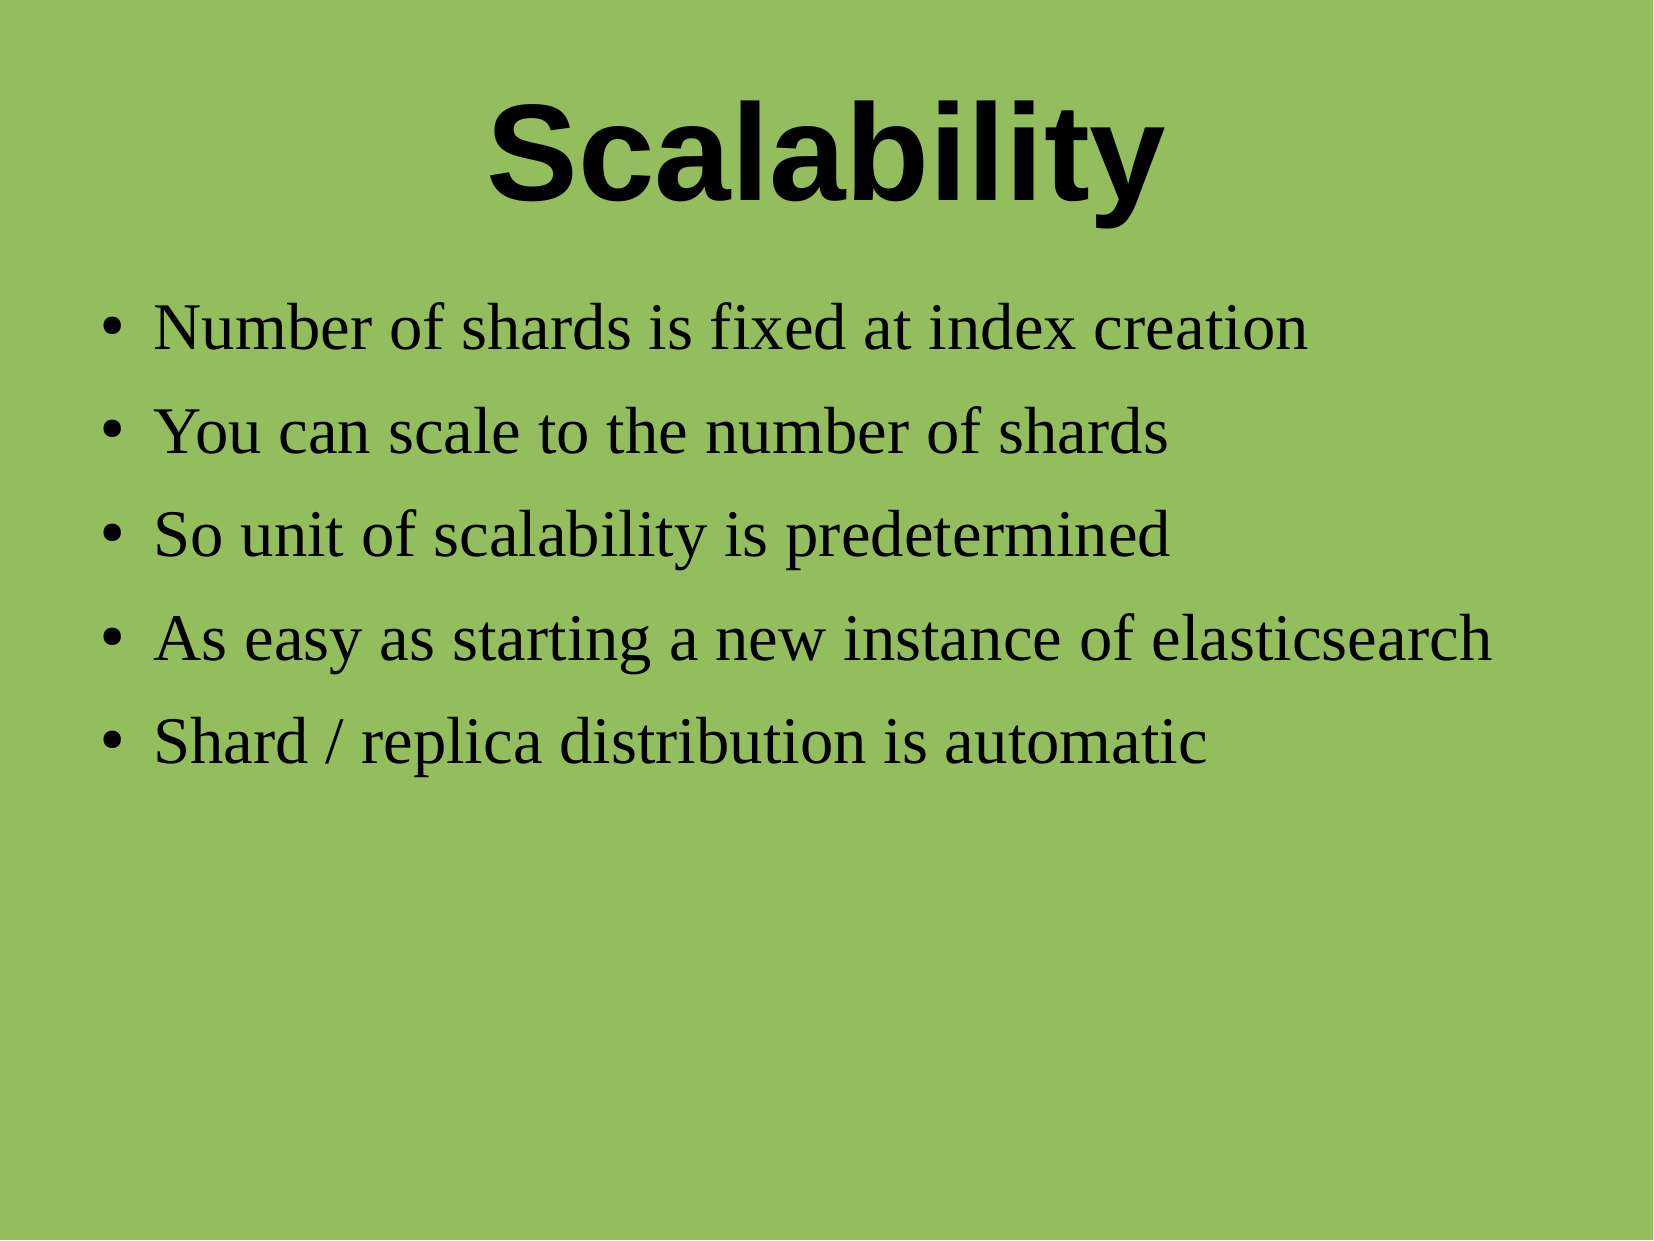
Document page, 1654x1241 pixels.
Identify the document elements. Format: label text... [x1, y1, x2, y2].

list Number of shards is fixed at index creation You can scale to the number of shards So unit of scalability is predetermined As easy as starting a new instance of elasticsearch Shard / replica distribution is automatic [82, 290, 1571, 1109]
title Scalability [82, 49, 1571, 257]
